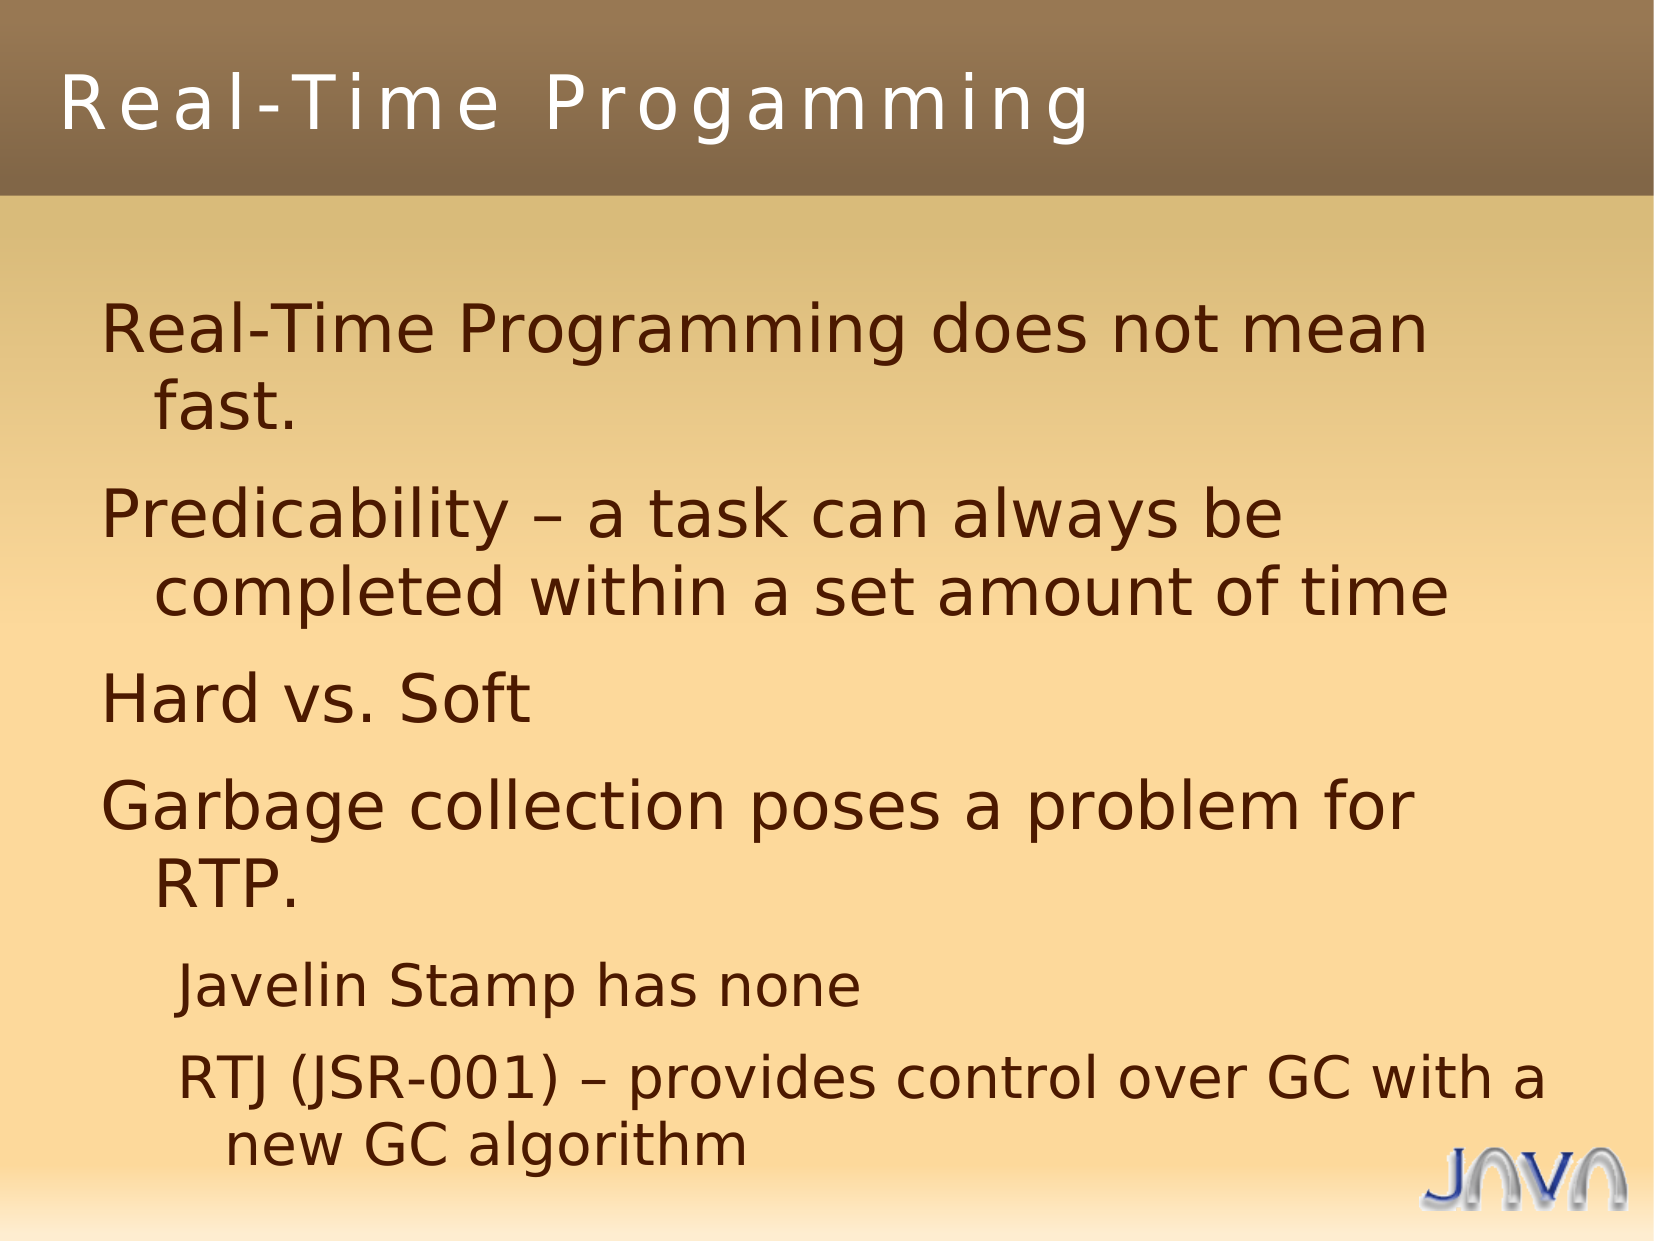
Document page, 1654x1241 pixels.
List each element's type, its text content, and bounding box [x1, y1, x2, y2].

title Real-Time Progamming [59, 36, 1595, 171]
picture [0, 0, 1654, 1241]
list Real-Time Programming does not mean fast. Predicability – a task can always be completed within a set amount of time Hard vs. Soft Garbage collection poses a problem for RTP. Javelin Stamp has none RTJ (JSR-001) – provides control over GC with a new GC algorithm [82, 290, 1571, 1180]
